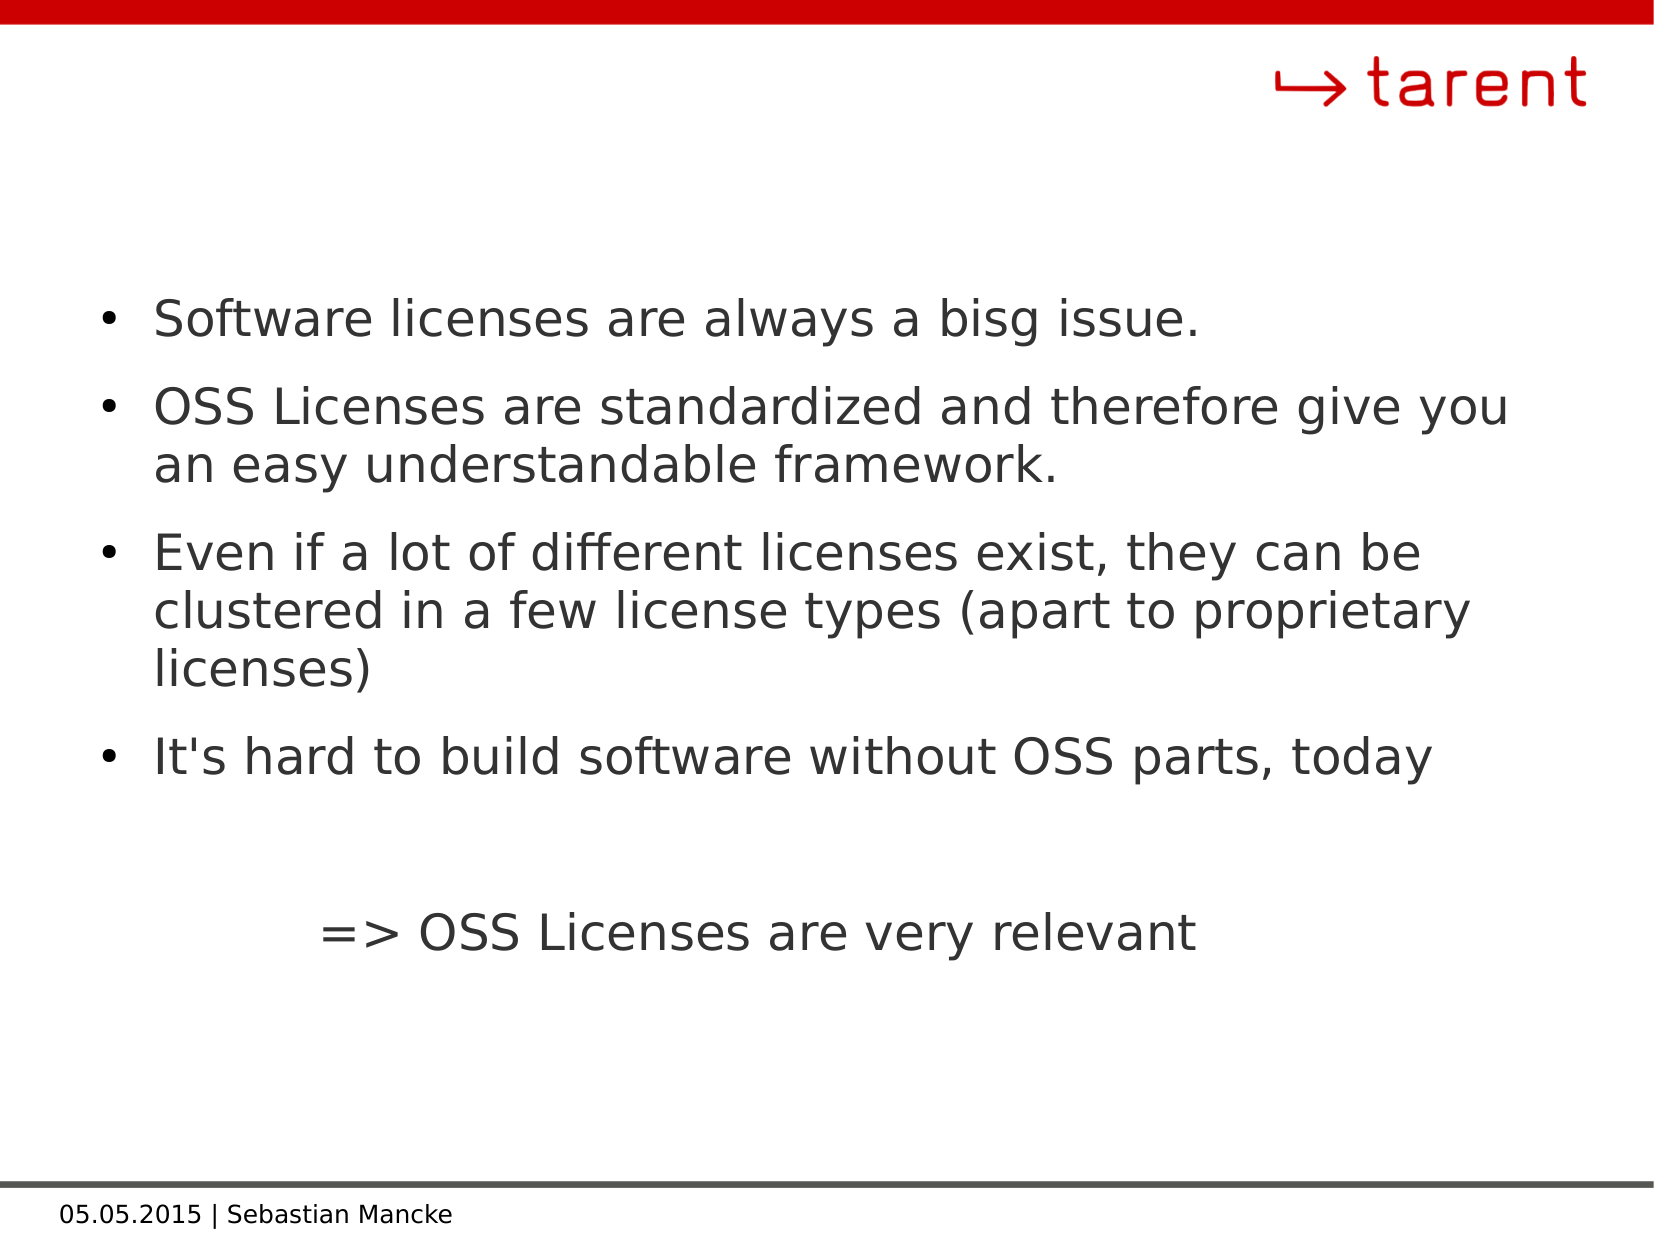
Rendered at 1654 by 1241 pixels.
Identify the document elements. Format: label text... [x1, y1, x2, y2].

picture [1253, 51, 1612, 120]
picture [0, 0, 1654, 26]
picture [0, 1181, 1654, 1188]
list Software licenses are always a bisg issue. OSS Licenses are standardized and therefore give you an easy understandable framework. Even if a lot of different licenses exist, they can be clustered in a few license types (apart to proprietary licenses) It's hard to build software without OSS parts, today => OSS Licenses are very relevant [82, 290, 1571, 1099]
